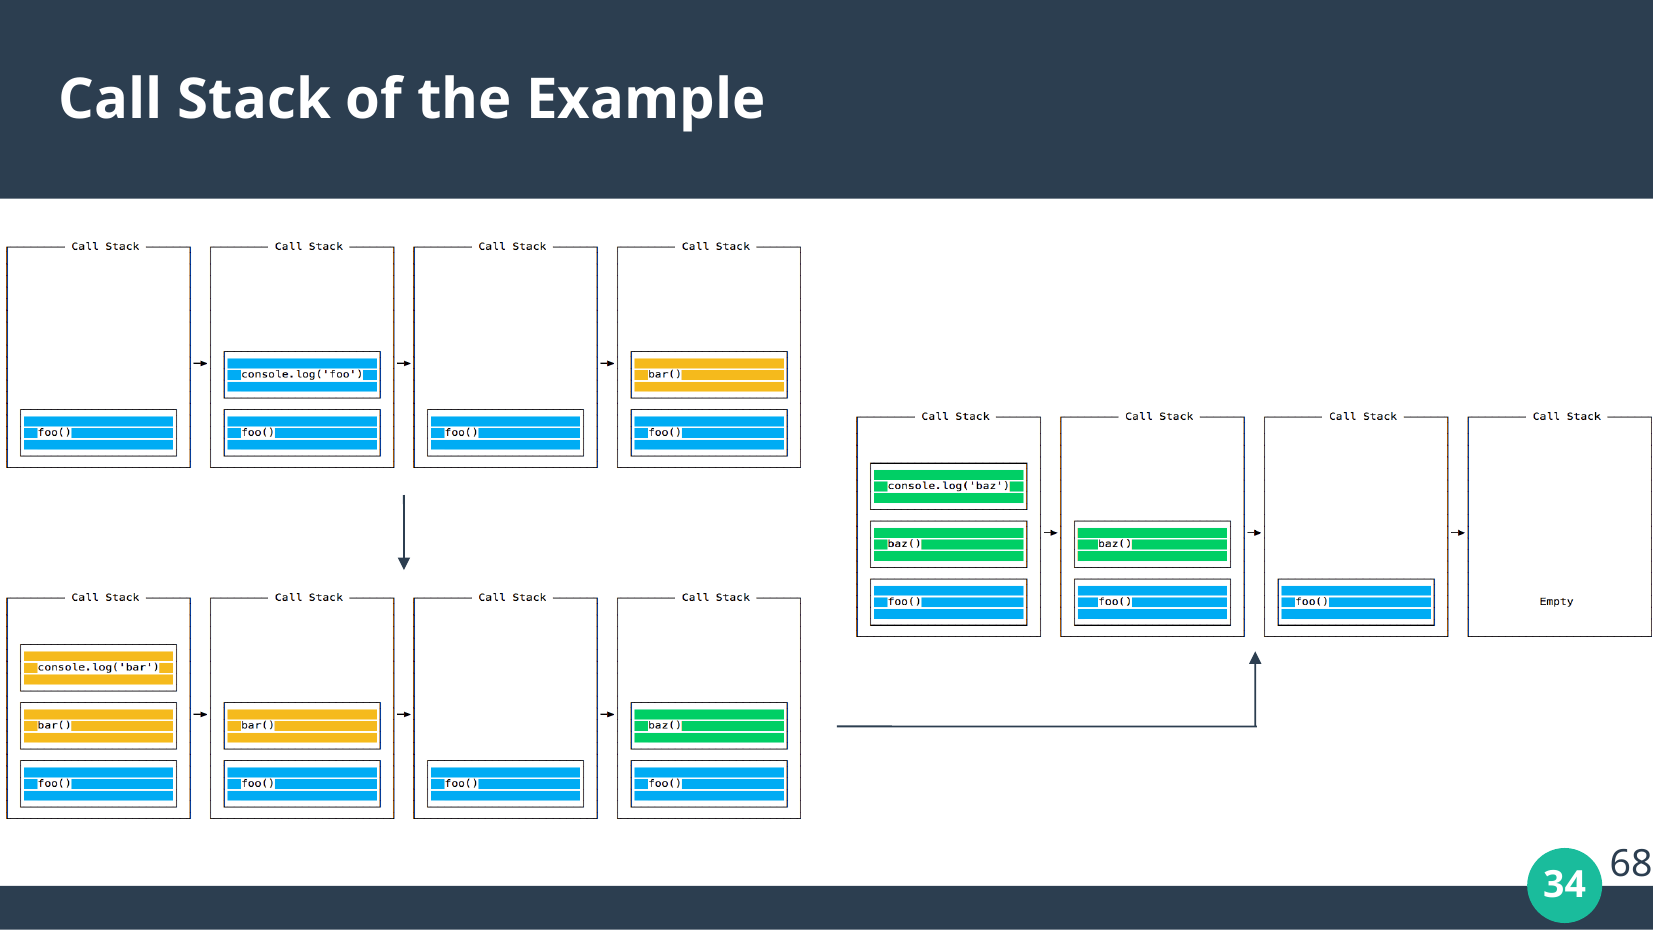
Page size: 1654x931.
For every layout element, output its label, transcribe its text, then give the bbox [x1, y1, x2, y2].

picture [6, 593, 801, 819]
picture [856, 412, 1652, 637]
title Call Stack of the Example [59, 37, 1594, 155]
text_box 68 [1588, 830, 1654, 899]
picture [6, 242, 801, 468]
